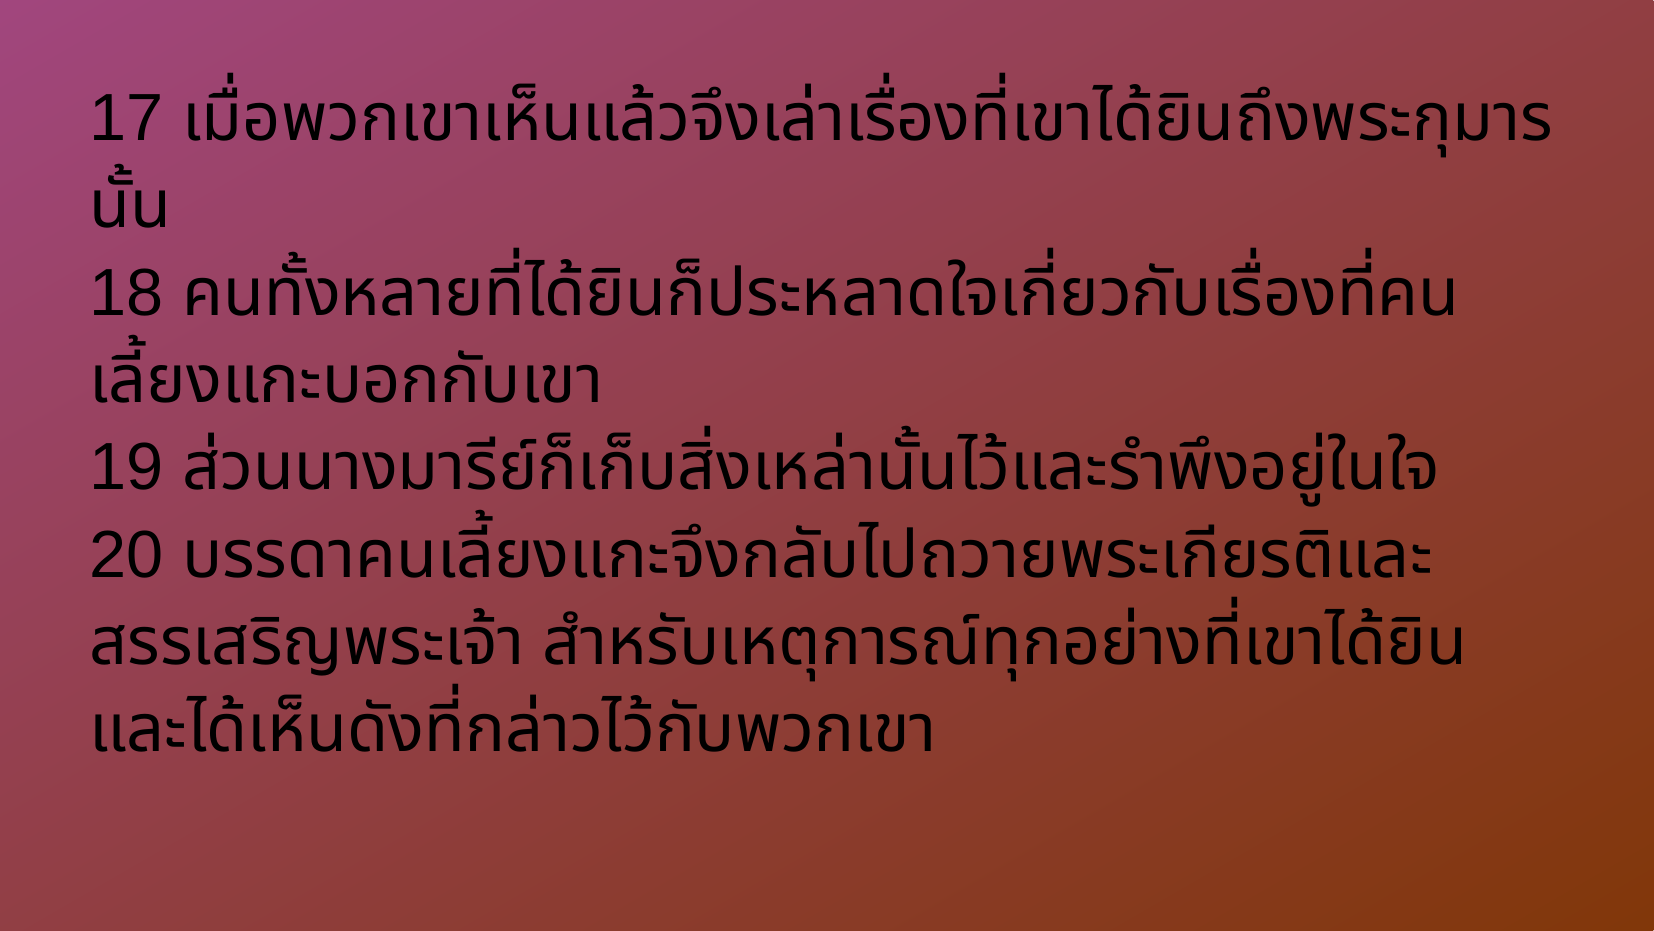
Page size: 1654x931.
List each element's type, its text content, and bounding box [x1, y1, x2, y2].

text_box 17 เมื่อพวกเขาเห็นแล้วจึงเล่าเรื่องที่เขาได้ยินถึงพระกุมารนั้น 18 คนทั้งหลายที่ได้ยินก็ประหลาดใจเกี่ยวกับเรื่องที่คนเลี้ยงแกะบอกกับเขา 19 ส่วนนางมารีย์ก็เก็บสิ่งเหล่านั้นไว้และรำพึงอยู่ในใจ 20 บรรดาคนเลี้ยงแกะจึงกลับไปถวายพระเกียรติและสรรเสริญพระเจ้า สำหรับเหตุการณ์ทุกอย่างที่เขาได้ยินและได้เห็นดังที่กล่าวไว้กับพวกเขา [75, 72, 1576, 920]
